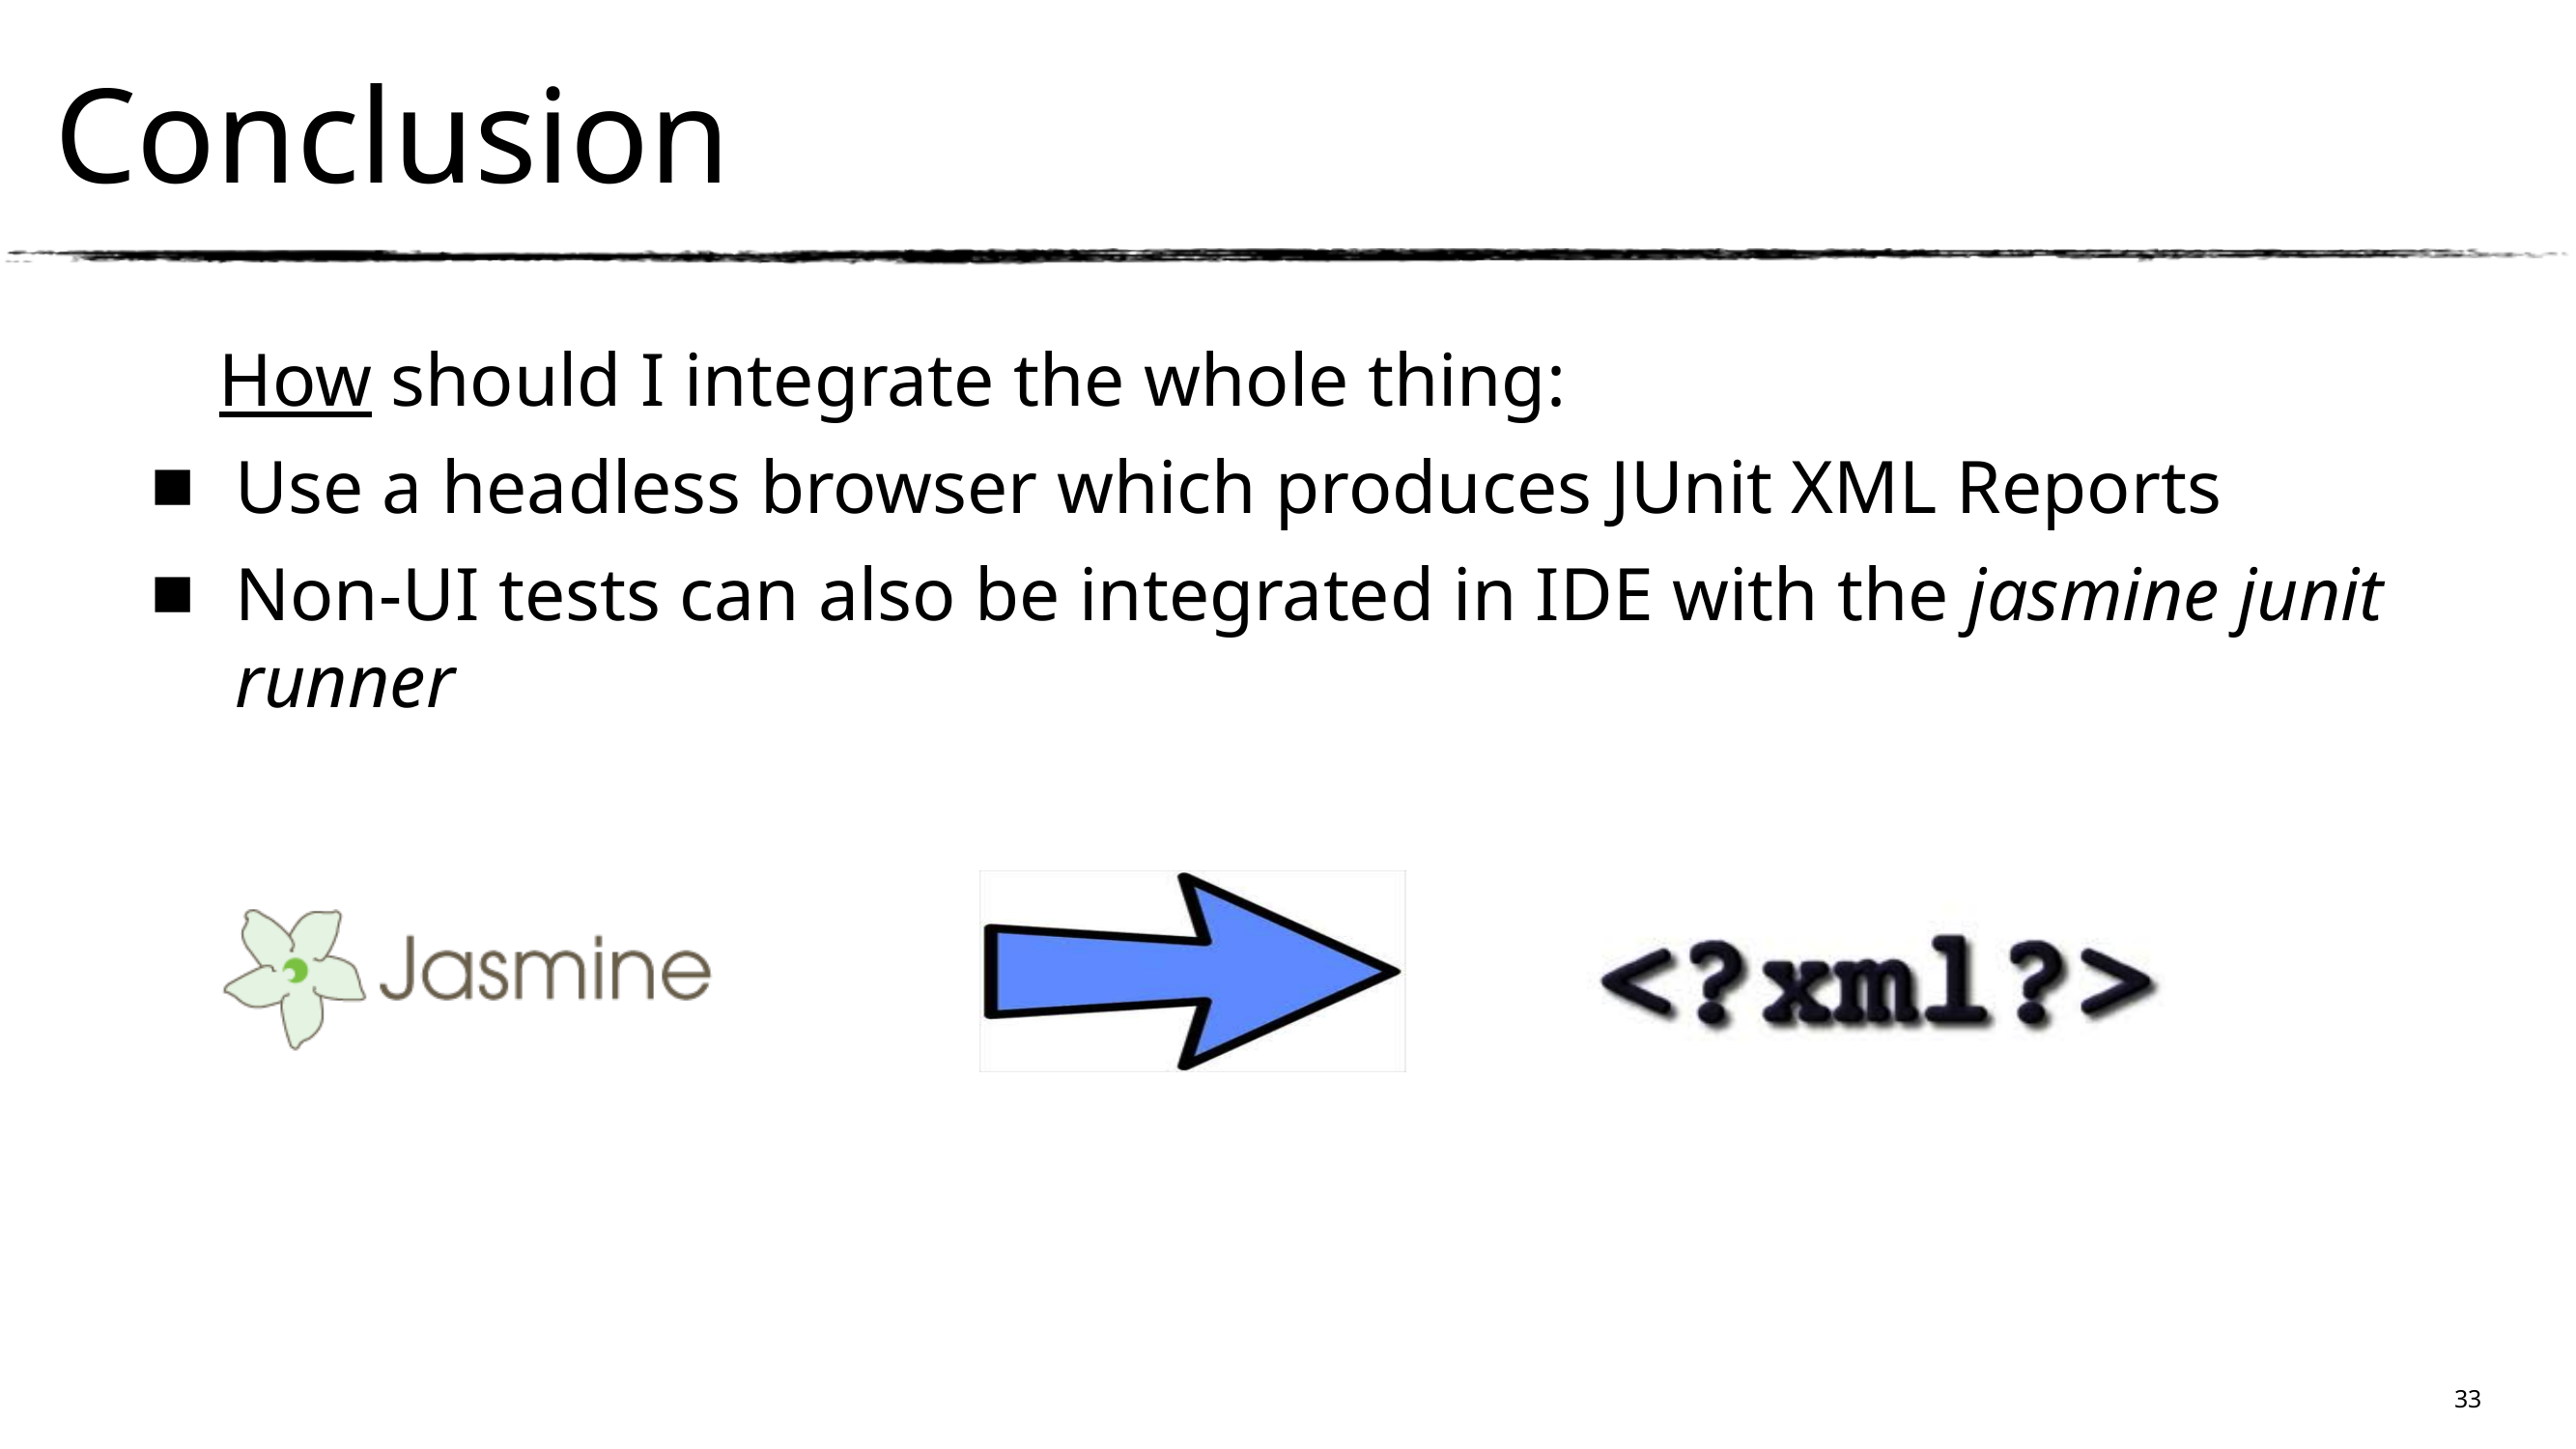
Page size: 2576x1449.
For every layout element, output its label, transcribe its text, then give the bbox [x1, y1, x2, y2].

picture [217, 897, 718, 1059]
text_box <number> [2447, 1376, 2490, 1421]
picture [0, 248, 2576, 268]
picture [979, 870, 1406, 1073]
picture [1569, 802, 2189, 1175]
text_box How should I integrate the whole thing: Use a headless browser which produces JUnit XML Reports Non-UI tests can also be integrated in IDE with the jasmine junit runner [116, 326, 2457, 1387]
text_box Conclusion [45, 12, 2528, 250]
